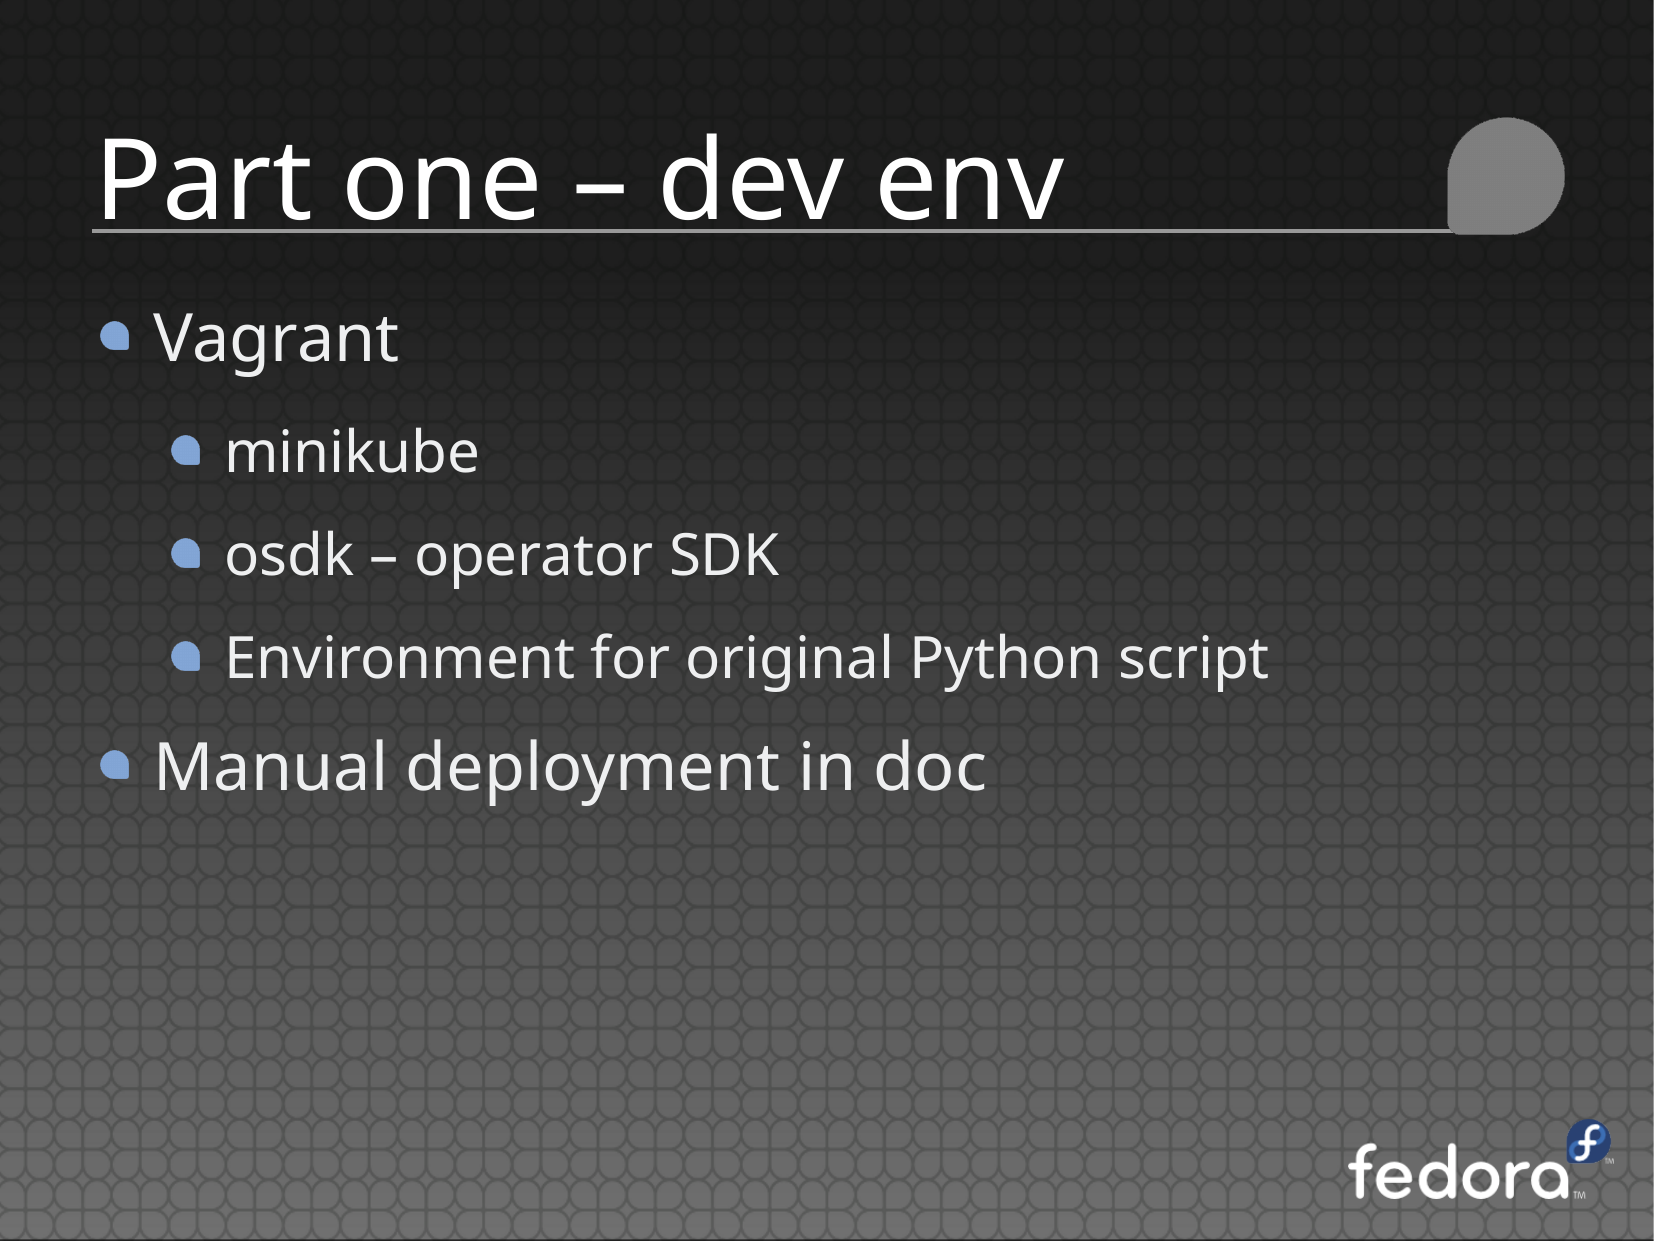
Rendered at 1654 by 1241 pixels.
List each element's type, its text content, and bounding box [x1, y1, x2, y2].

title Part one – dev env [94, 100, 1426, 251]
list Vagrant minikube osdk – operator SDK Environment for original Python script Manual deployment in doc [82, 290, 1571, 1094]
picture [0, 0, 1654, 1241]
